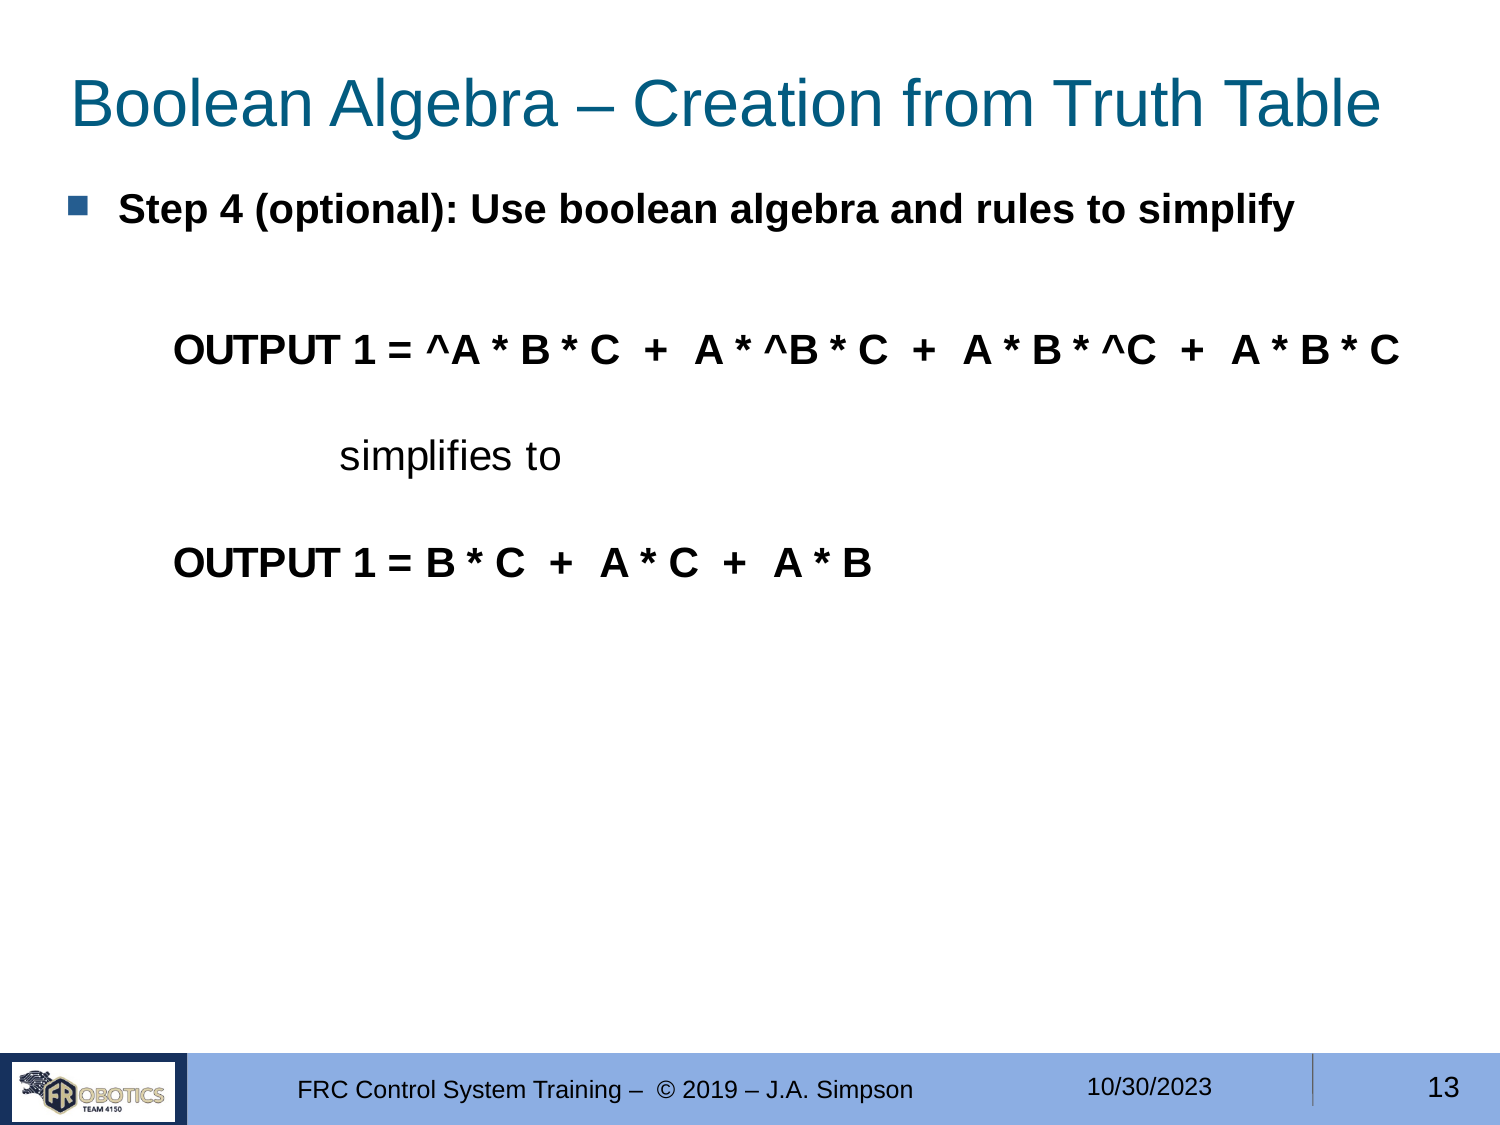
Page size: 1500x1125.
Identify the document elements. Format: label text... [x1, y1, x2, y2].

picture [12, 1062, 175, 1122]
slide_number 10/30/2023 [1012, 1071, 1288, 1100]
footer FRC Control System Training – © 2019 – J.A. Simpson [225, 1074, 988, 1103]
title Boolean Algebra – Creation from Truth Table [55, 52, 1443, 148]
slide_number <number> [1337, 1072, 1475, 1100]
picture [168, 324, 1468, 595]
list Step 4 (optional): Use boolean algebra and rules to simplify [55, 174, 1340, 271]
